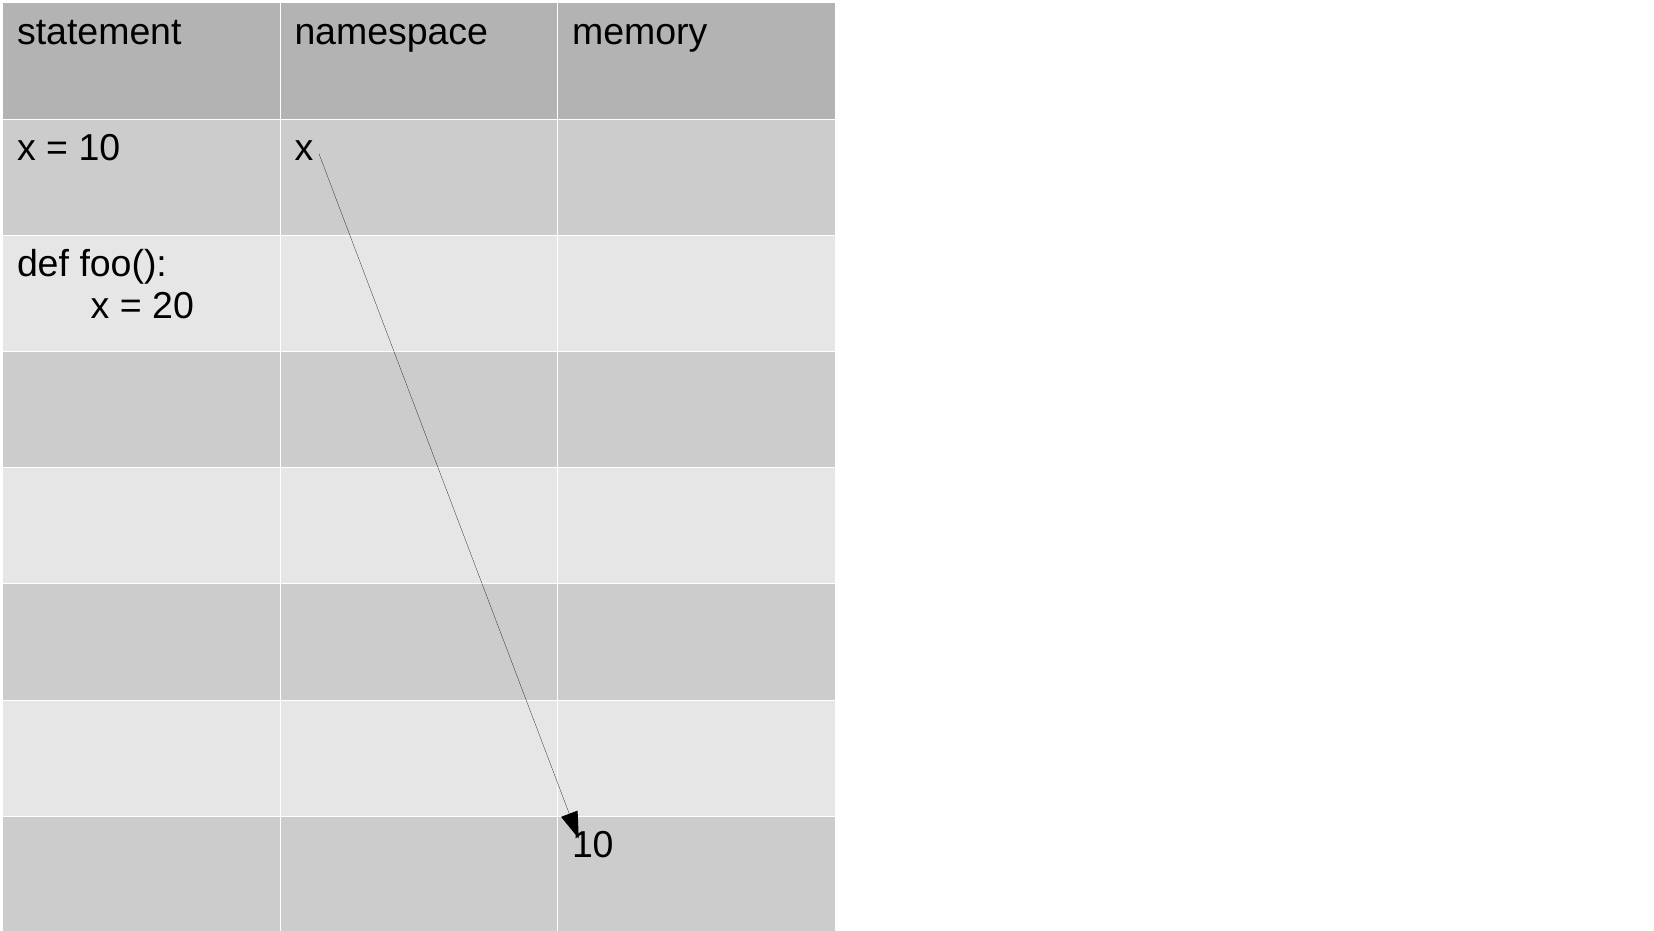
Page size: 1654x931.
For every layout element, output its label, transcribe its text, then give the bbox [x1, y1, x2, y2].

table_cell [395, 352, 557, 467]
table_cell 10 [558, 817, 835, 931]
table_cell [3, 468, 280, 583]
table_cell [558, 787, 568, 816]
table_cell x [281, 120, 557, 235]
table_cell [558, 701, 835, 816]
table_cell [558, 468, 835, 583]
table_cell [281, 468, 481, 583]
table_cell def foo(): x = 20 [3, 236, 280, 351]
table_cell [558, 352, 835, 467]
table_cell [281, 236, 393, 351]
table_cell x = 10 [3, 120, 280, 235]
table_cell [3, 701, 280, 816]
table_cell [528, 701, 557, 778]
table_cell [281, 817, 557, 931]
table_cell [558, 120, 835, 235]
table_cell [558, 236, 835, 351]
table_cell [483, 584, 557, 700]
table_cell [281, 701, 557, 816]
table_header namespace [281, 3, 557, 119]
table_header statement [3, 3, 280, 119]
table_cell [558, 584, 835, 700]
table_cell [3, 584, 280, 700]
table_cell [351, 236, 557, 351]
table_cell [3, 817, 280, 931]
table_cell [281, 352, 437, 467]
table_cell [3, 352, 280, 467]
table_header memory [558, 3, 835, 119]
table_cell [281, 584, 525, 700]
table_cell [439, 468, 557, 583]
